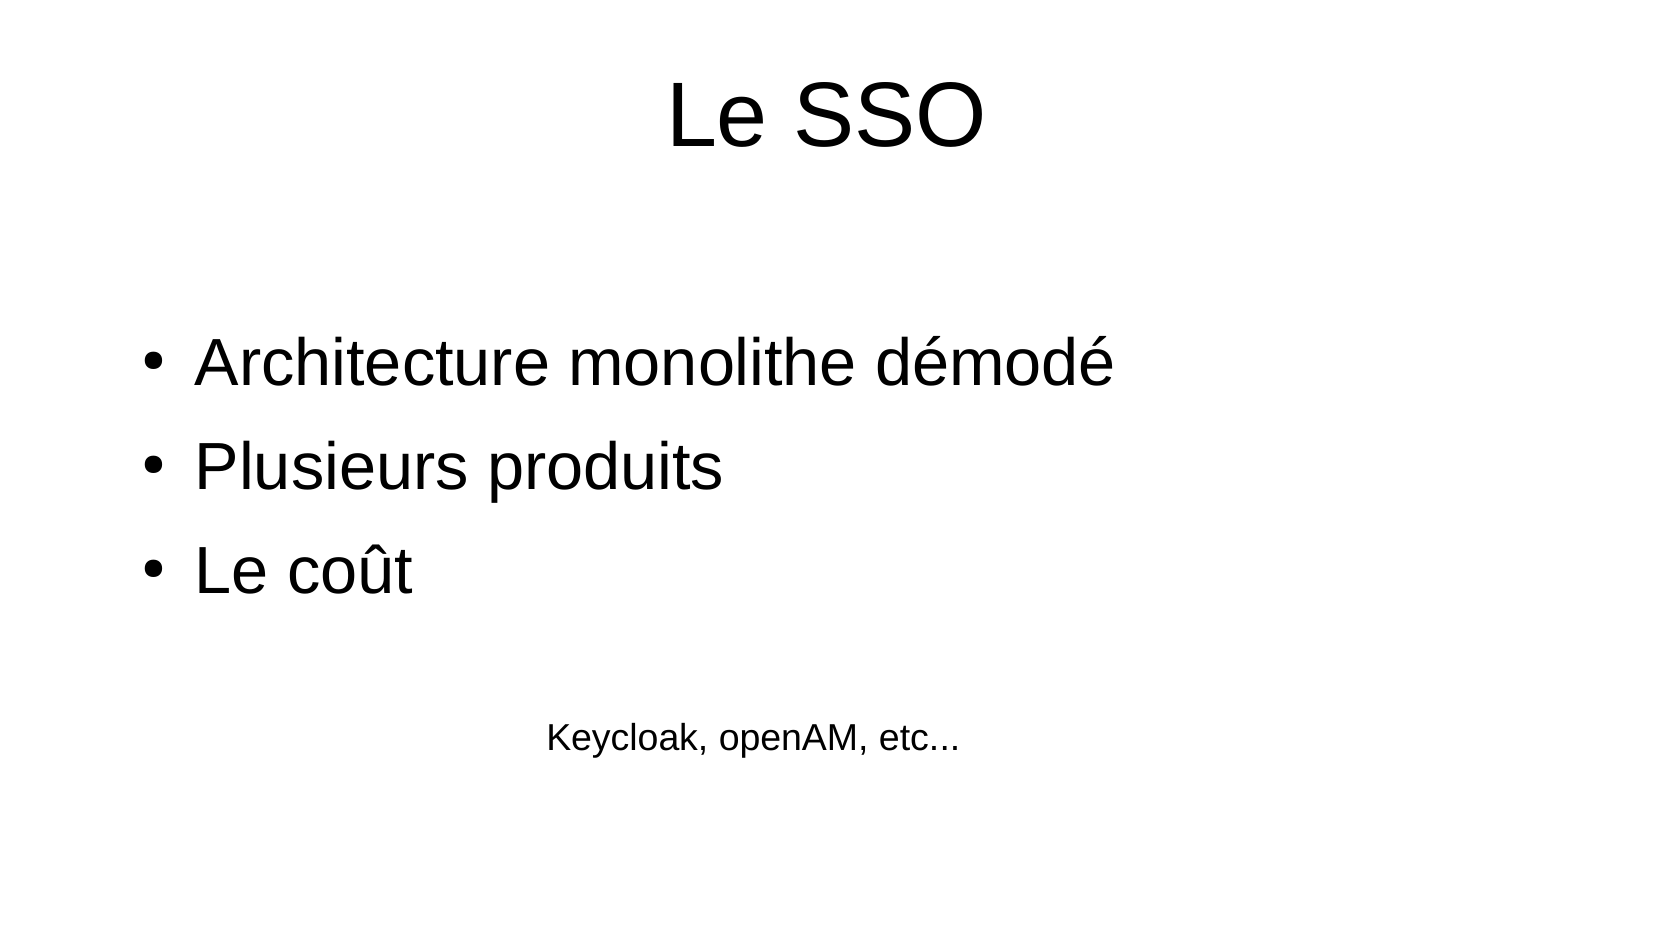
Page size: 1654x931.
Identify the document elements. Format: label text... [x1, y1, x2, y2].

title Le SSO [82, 37, 1571, 193]
list Architecture monolithe démodé Plusieurs produits Le coût [124, 324, 1613, 650]
text_box Keycloak, openAM, etc... [531, 708, 1182, 766]
